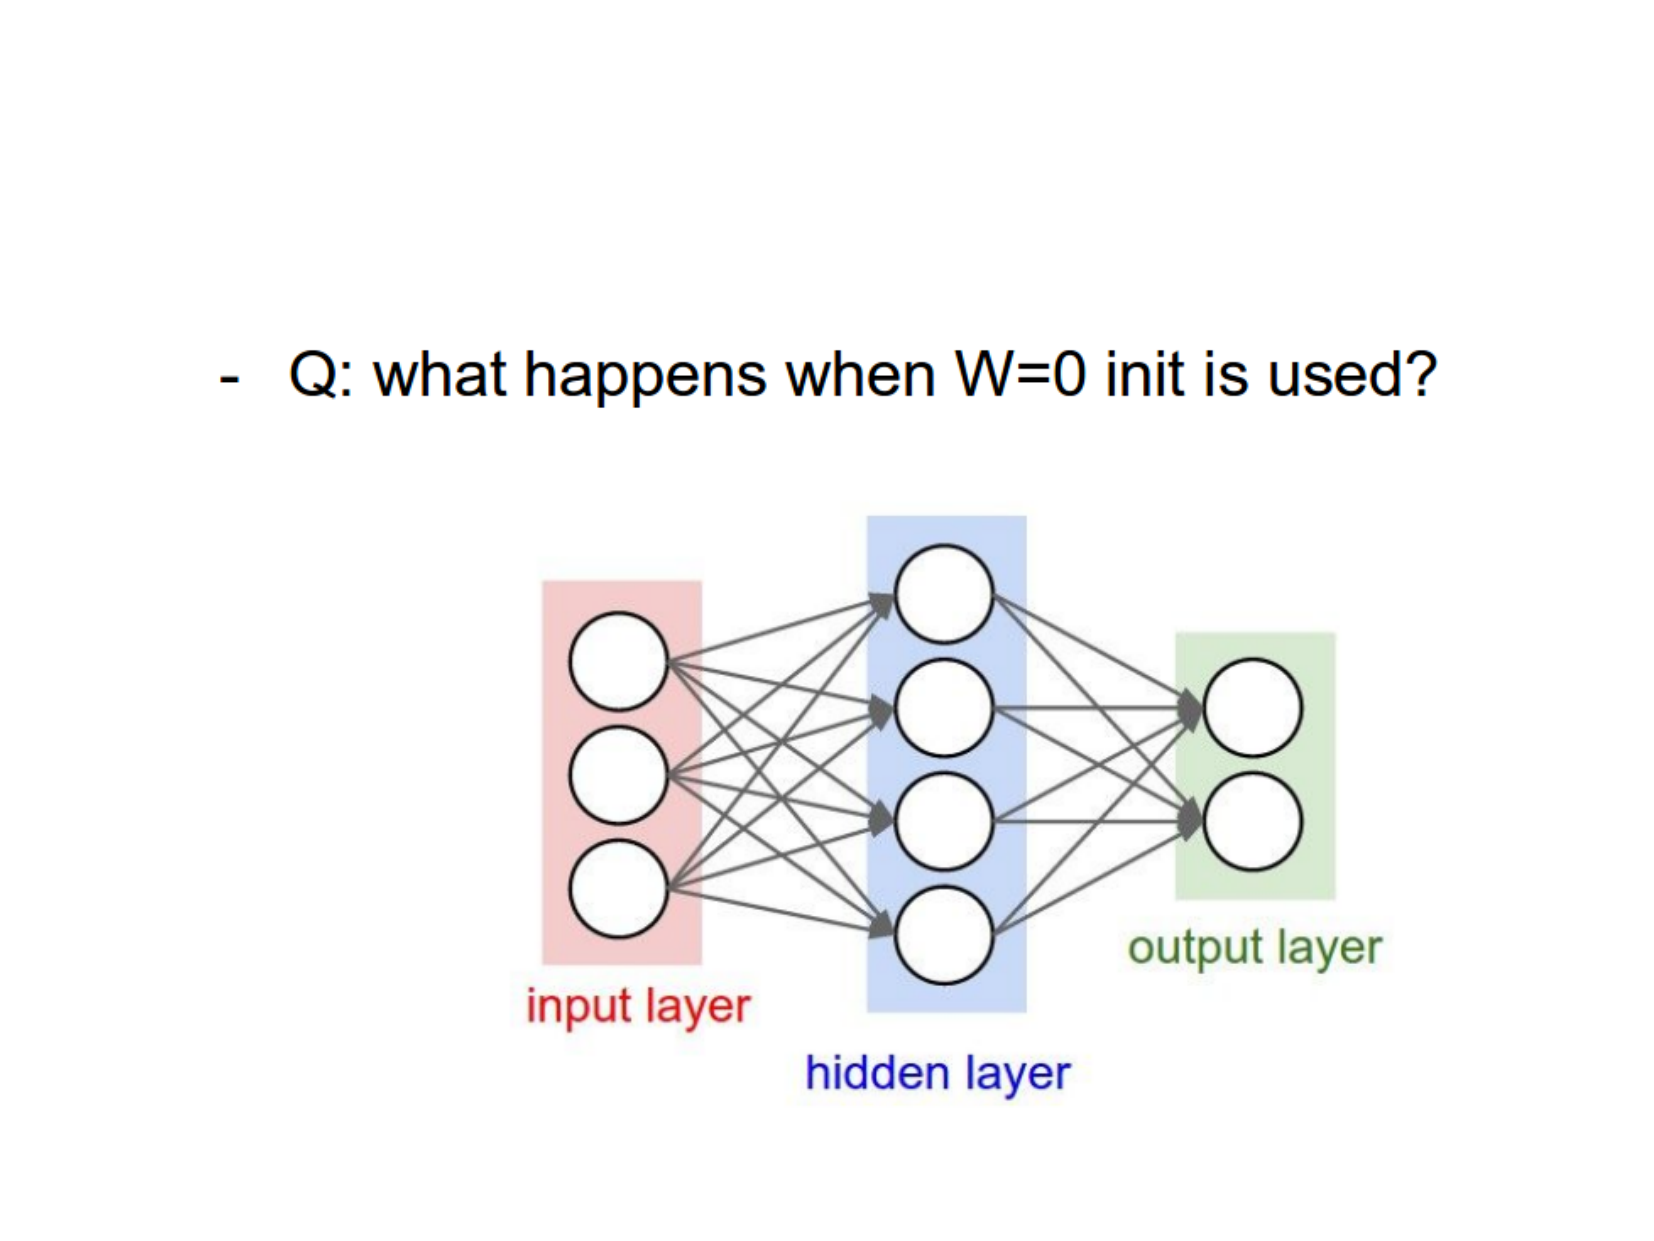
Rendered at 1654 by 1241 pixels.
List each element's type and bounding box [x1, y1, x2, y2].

picture [116, 283, 1536, 1188]
